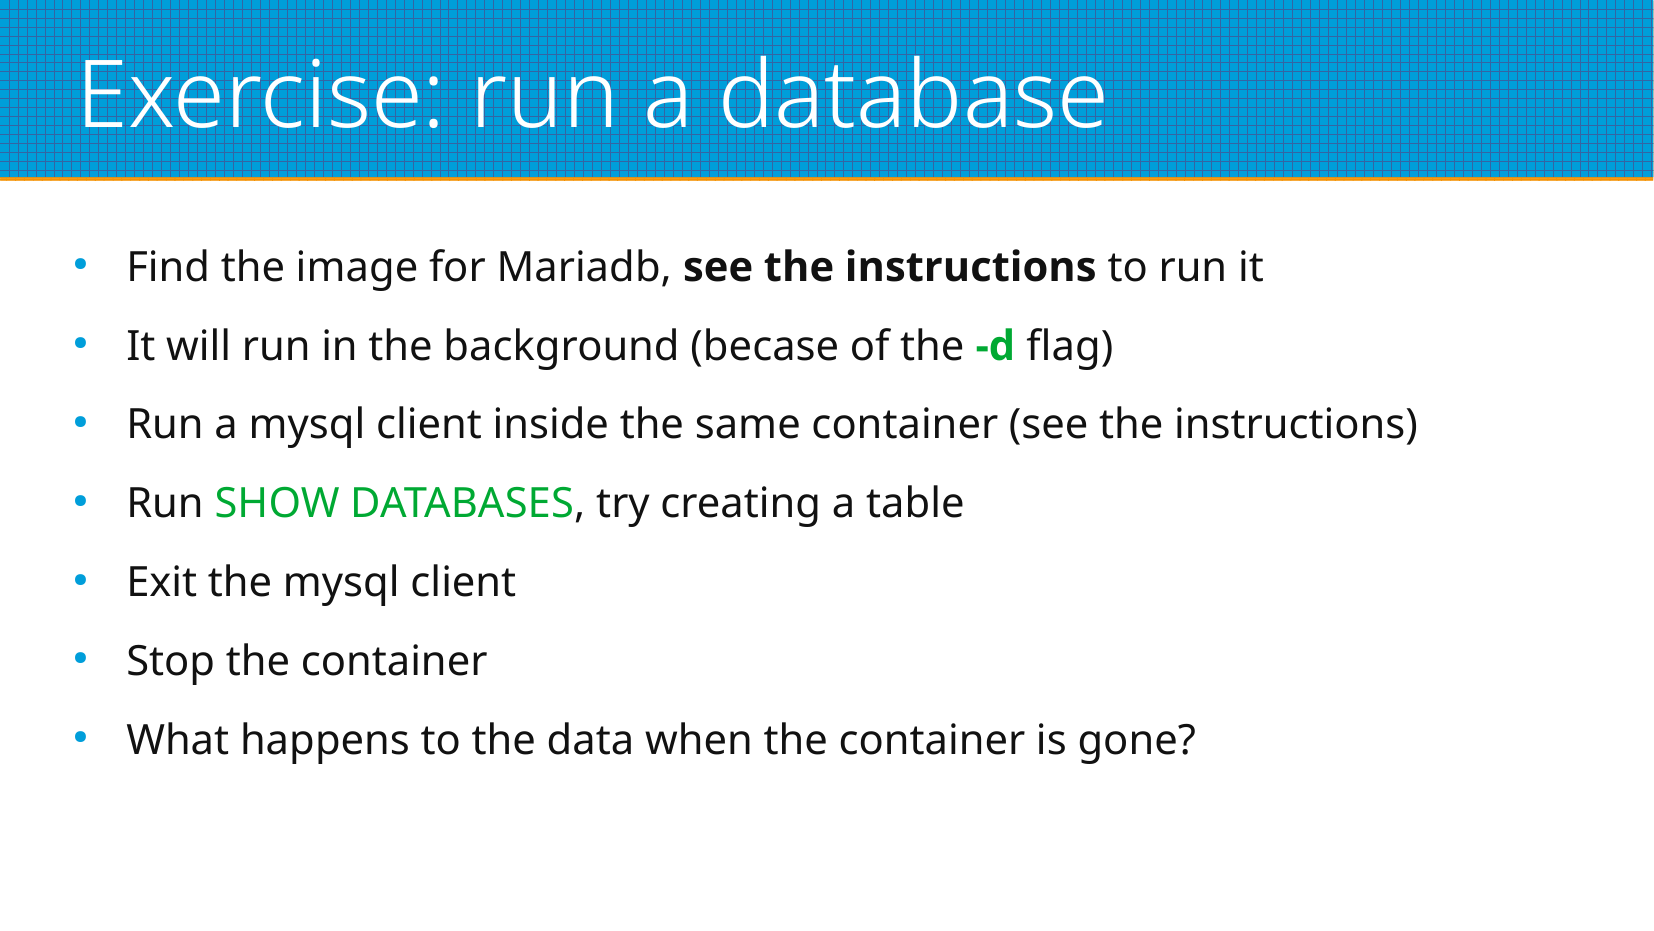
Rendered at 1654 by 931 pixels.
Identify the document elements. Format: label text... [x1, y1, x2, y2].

list Find the image for Mariadb, see the instructions to run it It will run in the background (becase of the -d flag) Run a mysql client inside the same container (see the instructions) Run SHOW DATABASES, try creating a table Exit the mysql client Stop the container What happens to the data when the container is gone? [55, 236, 1565, 811]
title Exercise: run a database [76, 0, 1565, 156]
